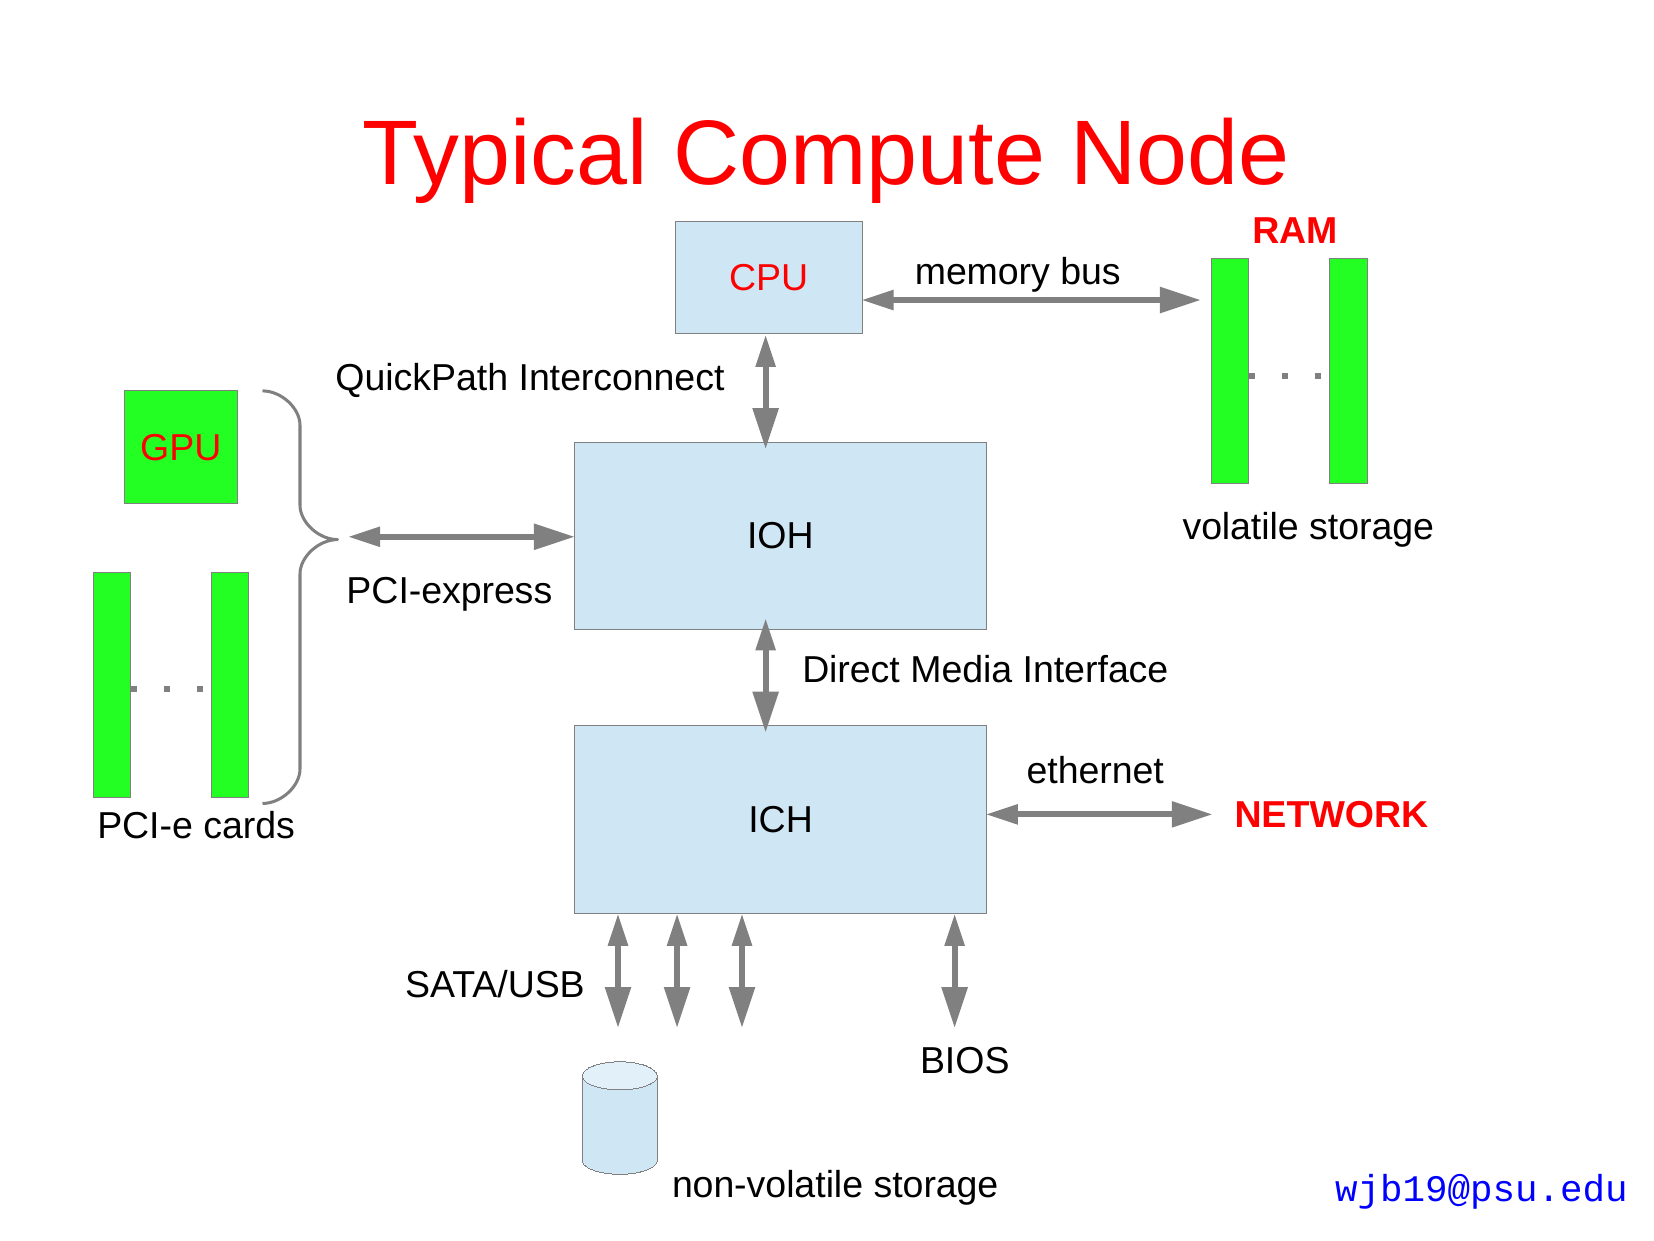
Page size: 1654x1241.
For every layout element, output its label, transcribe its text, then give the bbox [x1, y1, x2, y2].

text_box [582, 1078, 658, 1175]
text_box [1329, 258, 1368, 484]
text_box ethernet [1011, 741, 1179, 799]
text_box NETWORK [1219, 786, 1444, 844]
text_box GPU [124, 390, 238, 504]
text_box ICH [574, 725, 987, 914]
text_box QuickPath Interconnect [320, 349, 740, 407]
text_box CPU [675, 221, 863, 334]
text_box volatile storage [1167, 497, 1449, 555]
text_box [211, 572, 249, 797]
text_box [1211, 258, 1249, 484]
text_box Direct Media Interface [787, 641, 1184, 699]
text_box [93, 572, 131, 797]
text_box IOH [574, 442, 987, 630]
text_box BIOS [905, 1032, 1025, 1090]
text_box SATA/USB [390, 955, 601, 1013]
text_box non-volatile storage [657, 1156, 1014, 1214]
text_box PCI-express [331, 562, 568, 620]
text_box wjb19@psu.edu [1320, 1162, 1643, 1220]
title Typical Compute Node [82, 49, 1571, 257]
text_box memory bus [900, 243, 1136, 301]
text_box RAM [1237, 201, 1353, 259]
text_box PCI-e cards [82, 797, 311, 855]
